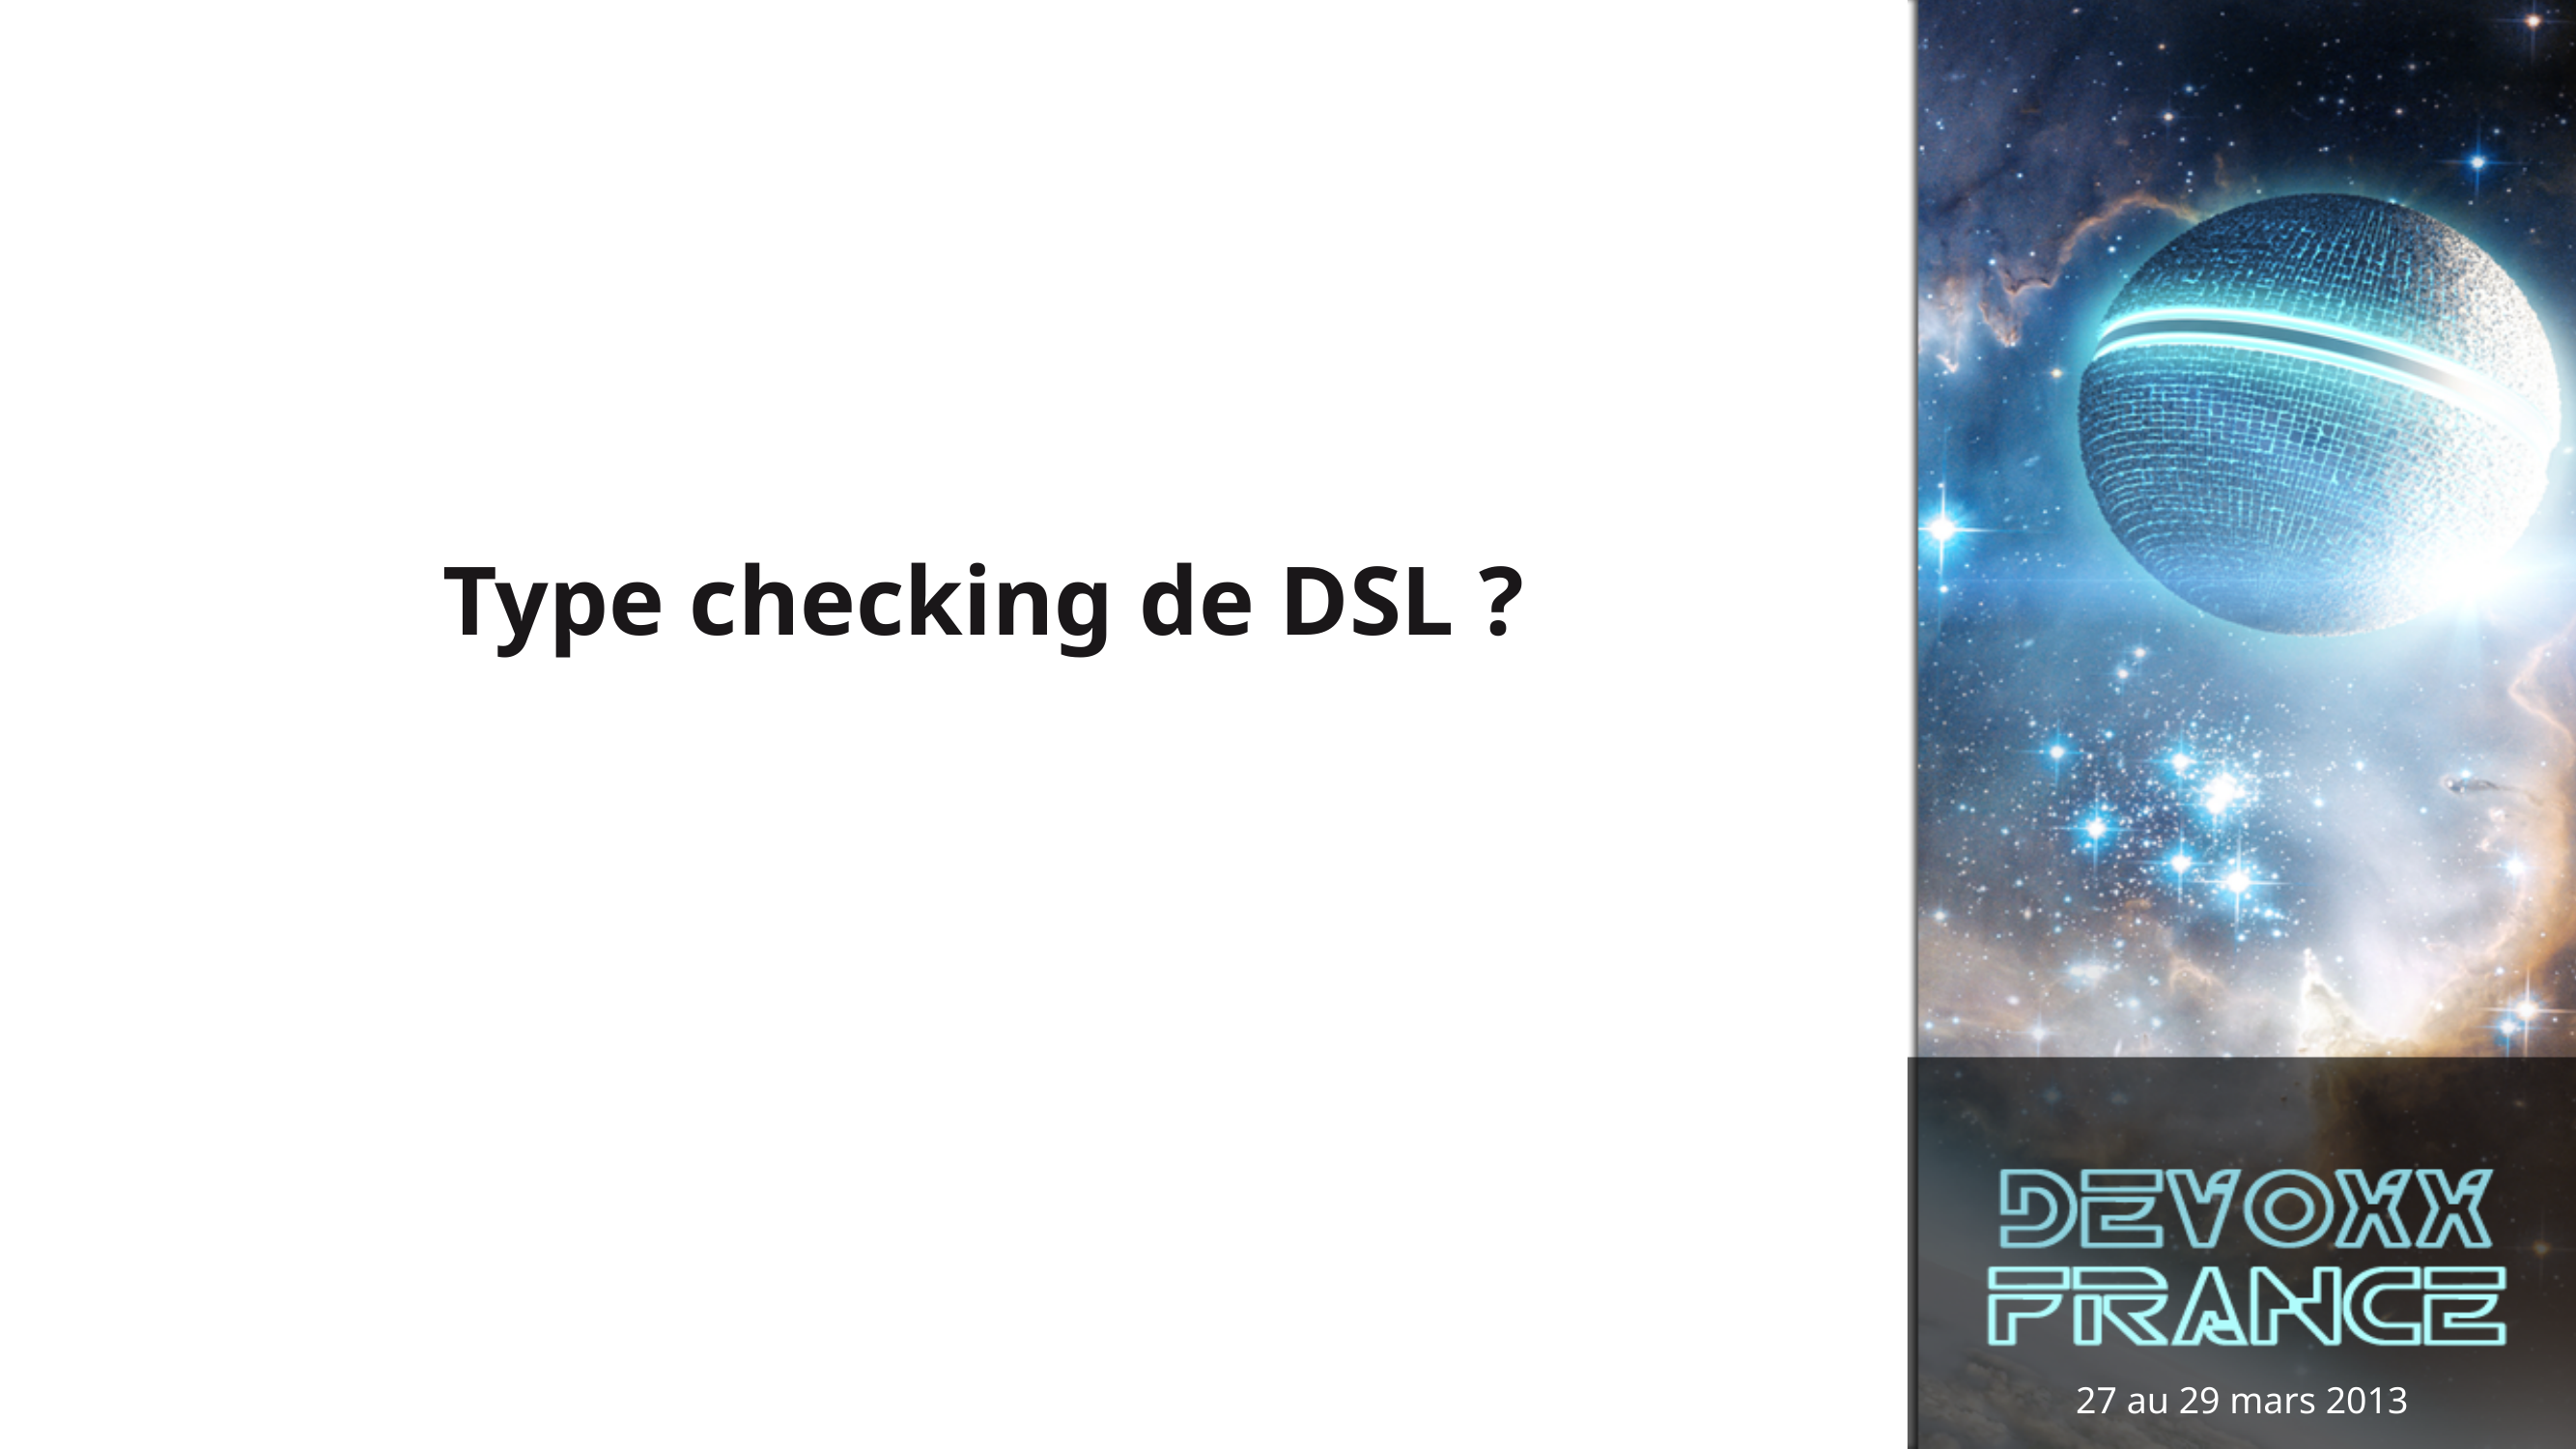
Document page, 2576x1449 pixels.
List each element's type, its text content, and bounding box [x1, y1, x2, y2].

title Type checking de DSL ? [171, 172, 1798, 663]
picture [1907, 0, 2576, 1449]
